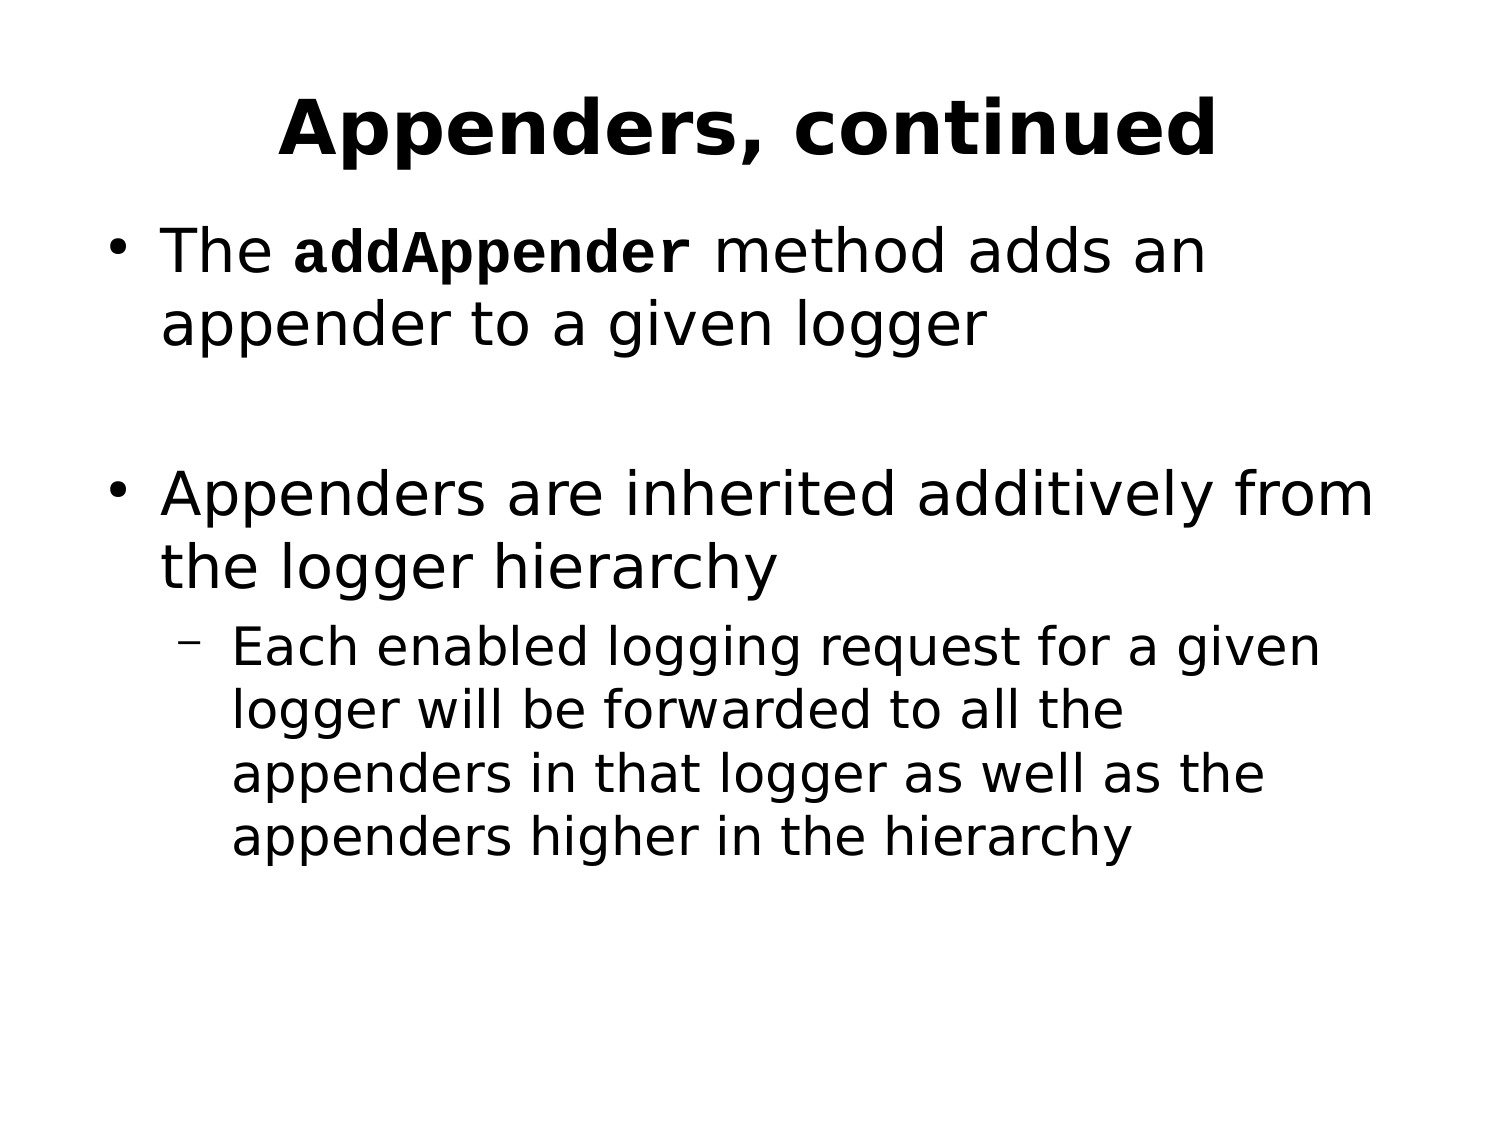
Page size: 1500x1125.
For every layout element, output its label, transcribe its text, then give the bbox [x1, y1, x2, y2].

title Appenders, continued [75, 44, 1425, 177]
list The addAppender method adds an appender to a given logger Appenders are inherited additively from the logger hierarchy Each enabled logging request for a given logger will be forwarded to all the appenders in that logger as well as the appenders higher in the hierarchy [75, 204, 1395, 1075]
